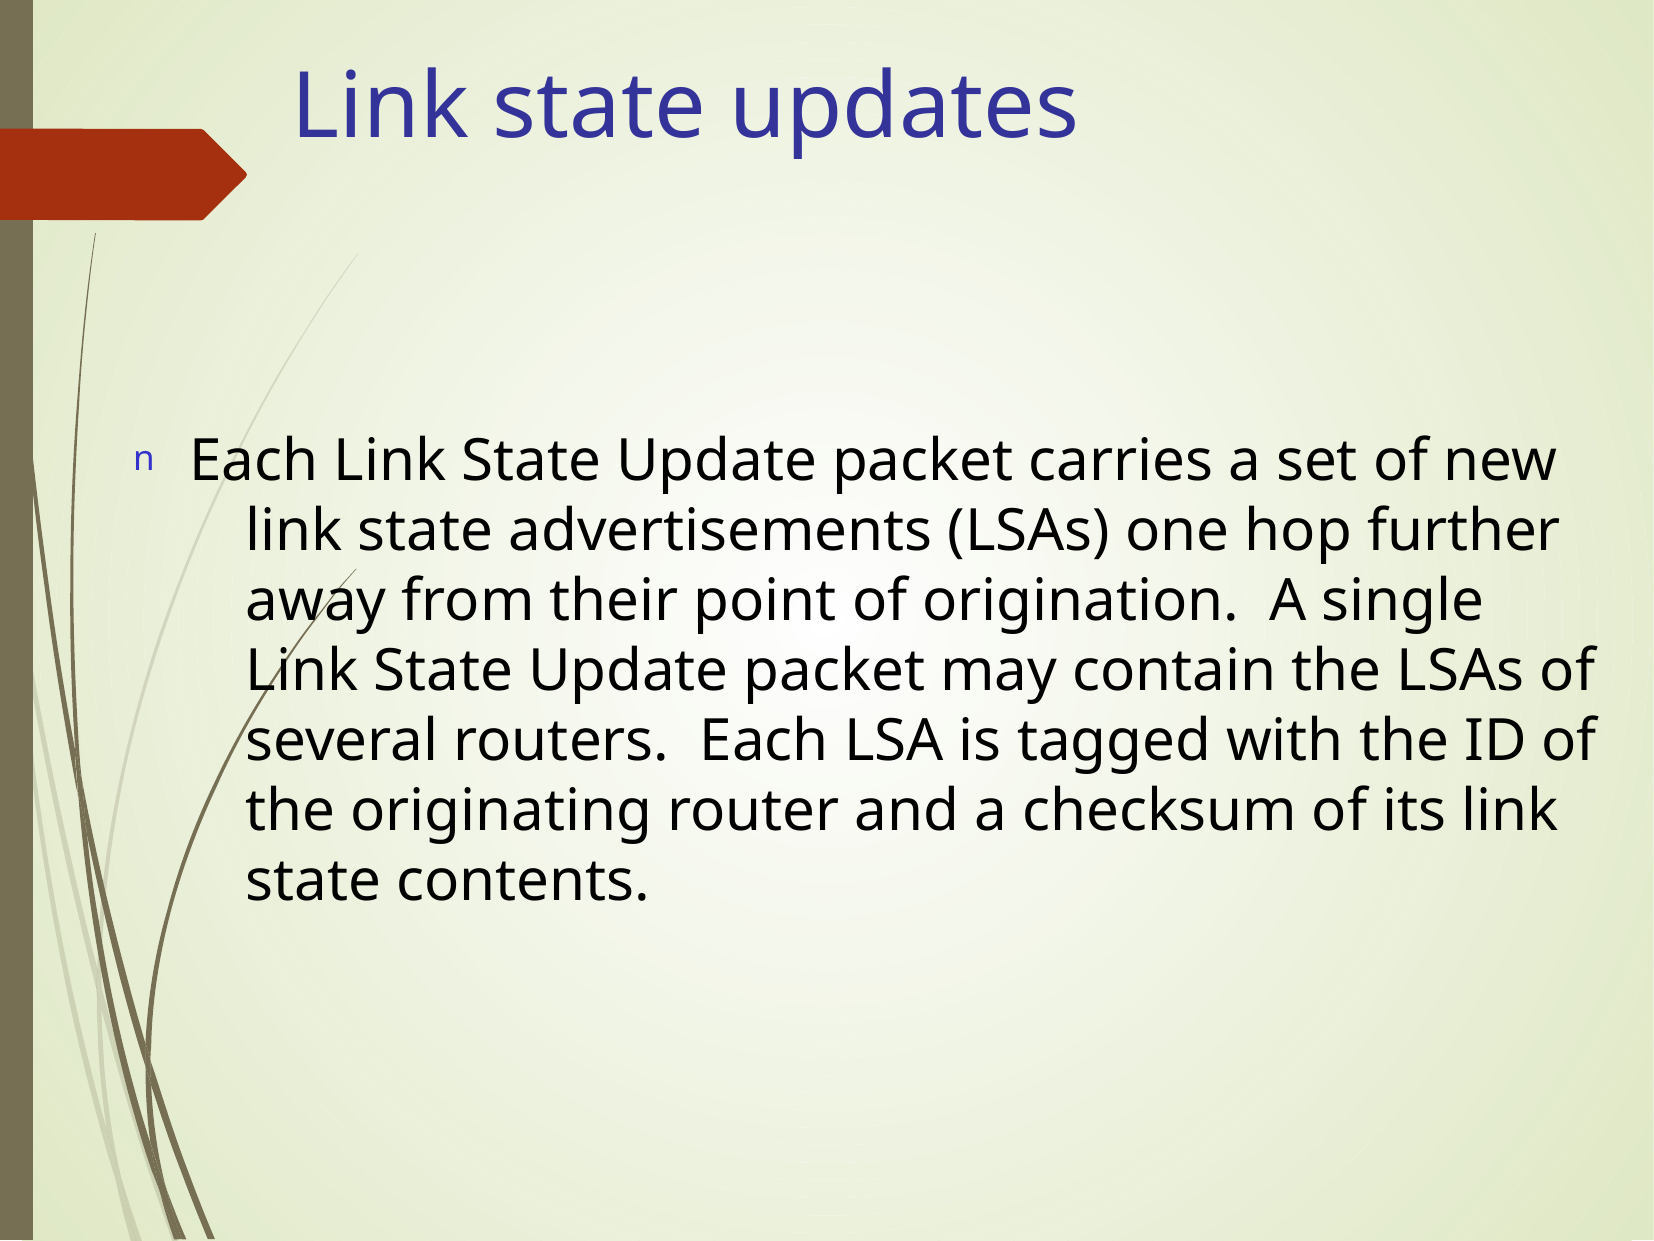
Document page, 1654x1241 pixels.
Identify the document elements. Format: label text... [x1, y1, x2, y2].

text_box Each Link State Update packet carries a set of new link state advertisements (LSAs) one hop further away from their point of origination. A single Link State Update packet may contain the LSAs of several routers. Each LSA is tagged with the ID of the originating router and a checksum of its link state contents. [118, 414, 1619, 919]
text_box Link state updates [277, 39, 1119, 164]
